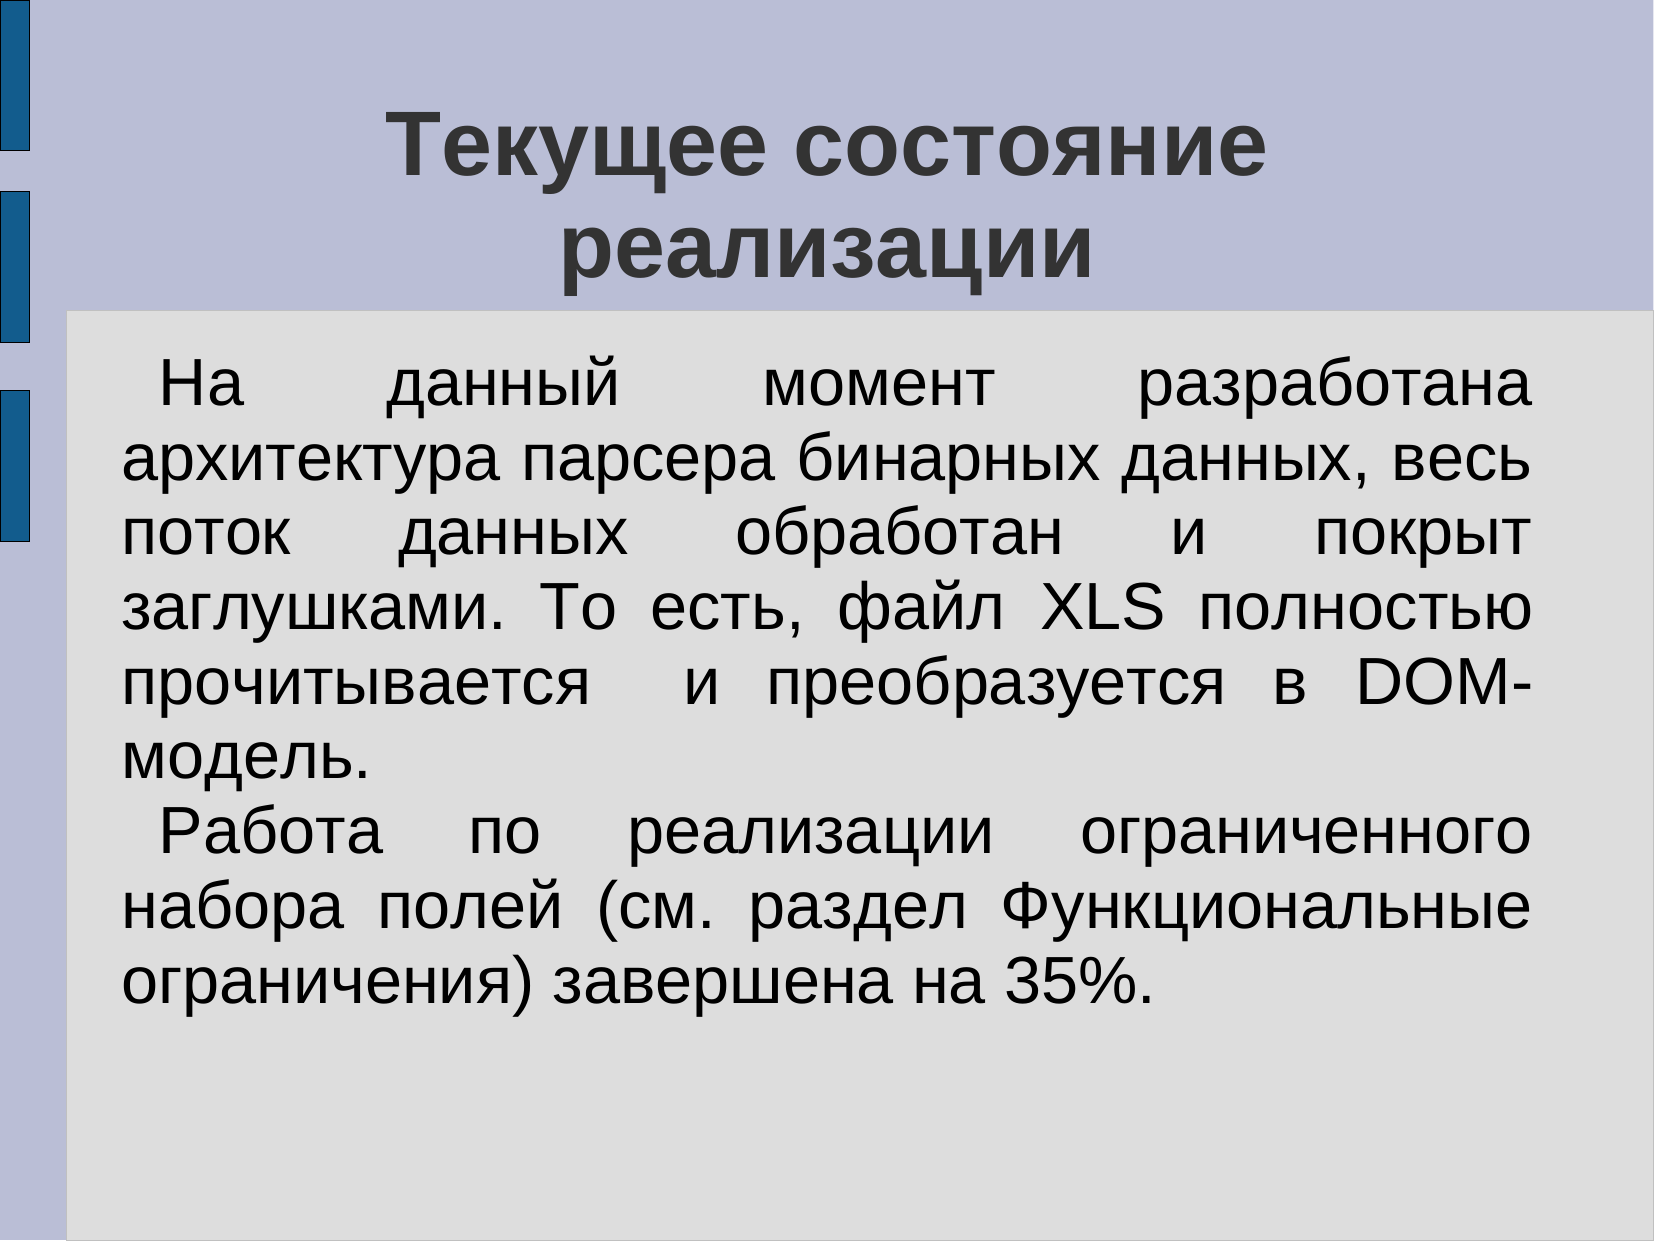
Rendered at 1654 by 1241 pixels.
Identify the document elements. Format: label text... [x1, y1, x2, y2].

list На данный момент разработана архитектура парсера бинарных данных, весь поток данных обработан и покрыт заглушками. То есть, файл XLS полностью прочитывается и преобразуется в DOM-модель. Работа по реализации ограниченного набора полей (см. раздел Функциональные ограничения) завершена на 35%. [121, 344, 1534, 1127]
title Текущее состояние реализации [121, 91, 1534, 299]
